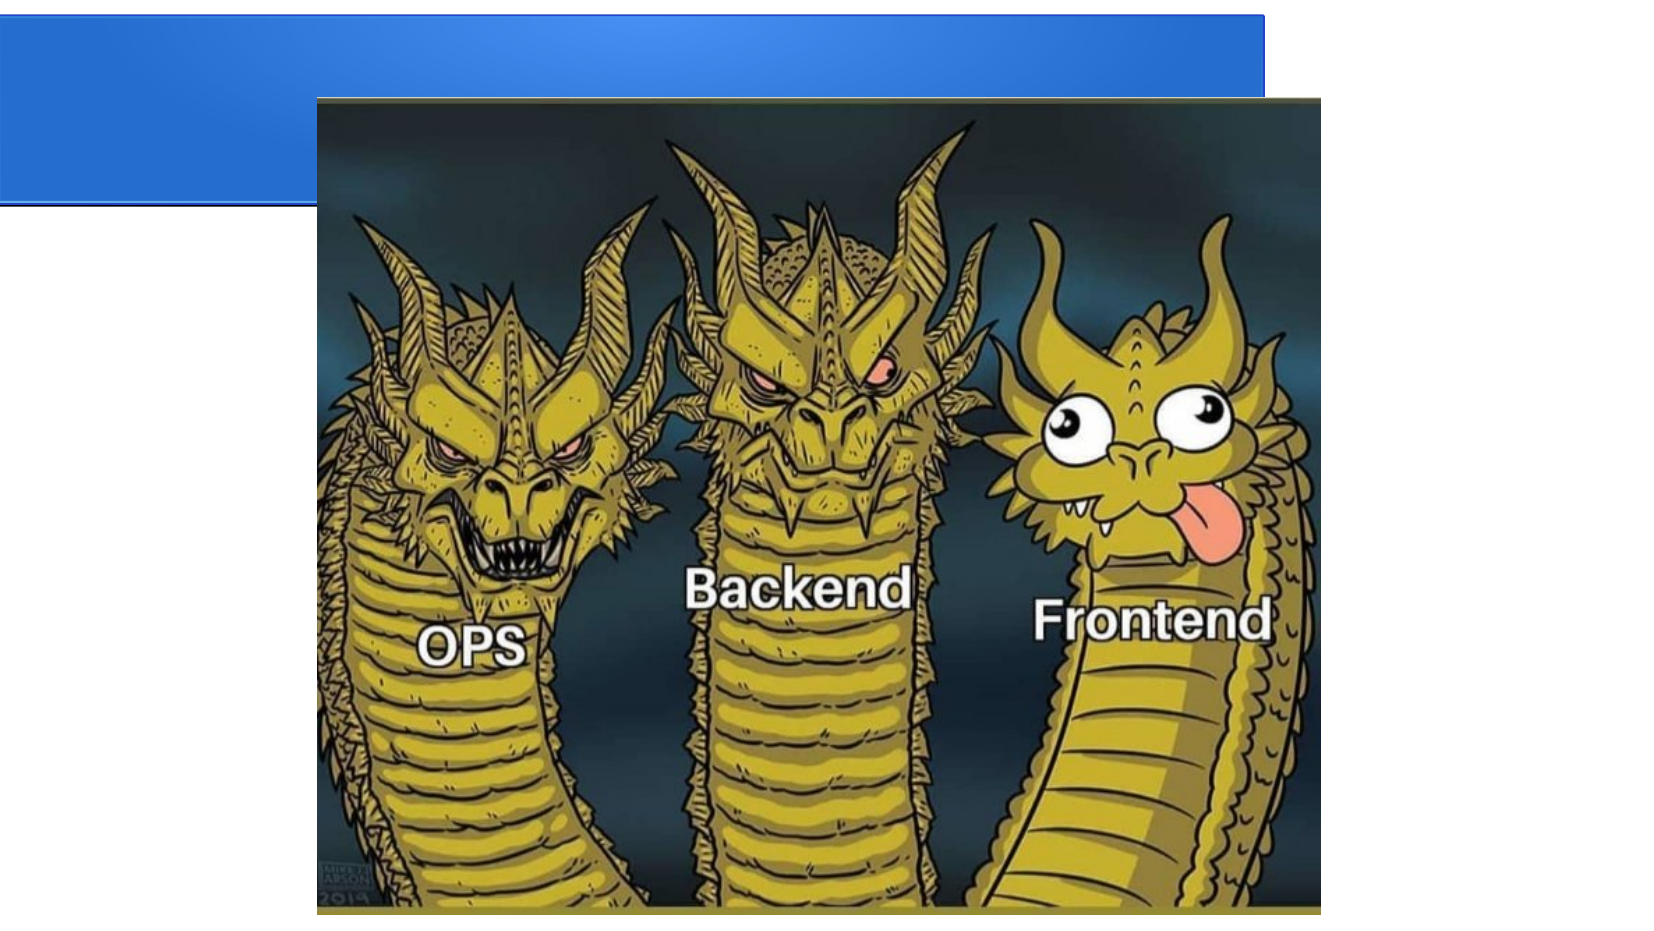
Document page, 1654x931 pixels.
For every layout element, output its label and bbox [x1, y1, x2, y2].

picture [317, 97, 1321, 916]
